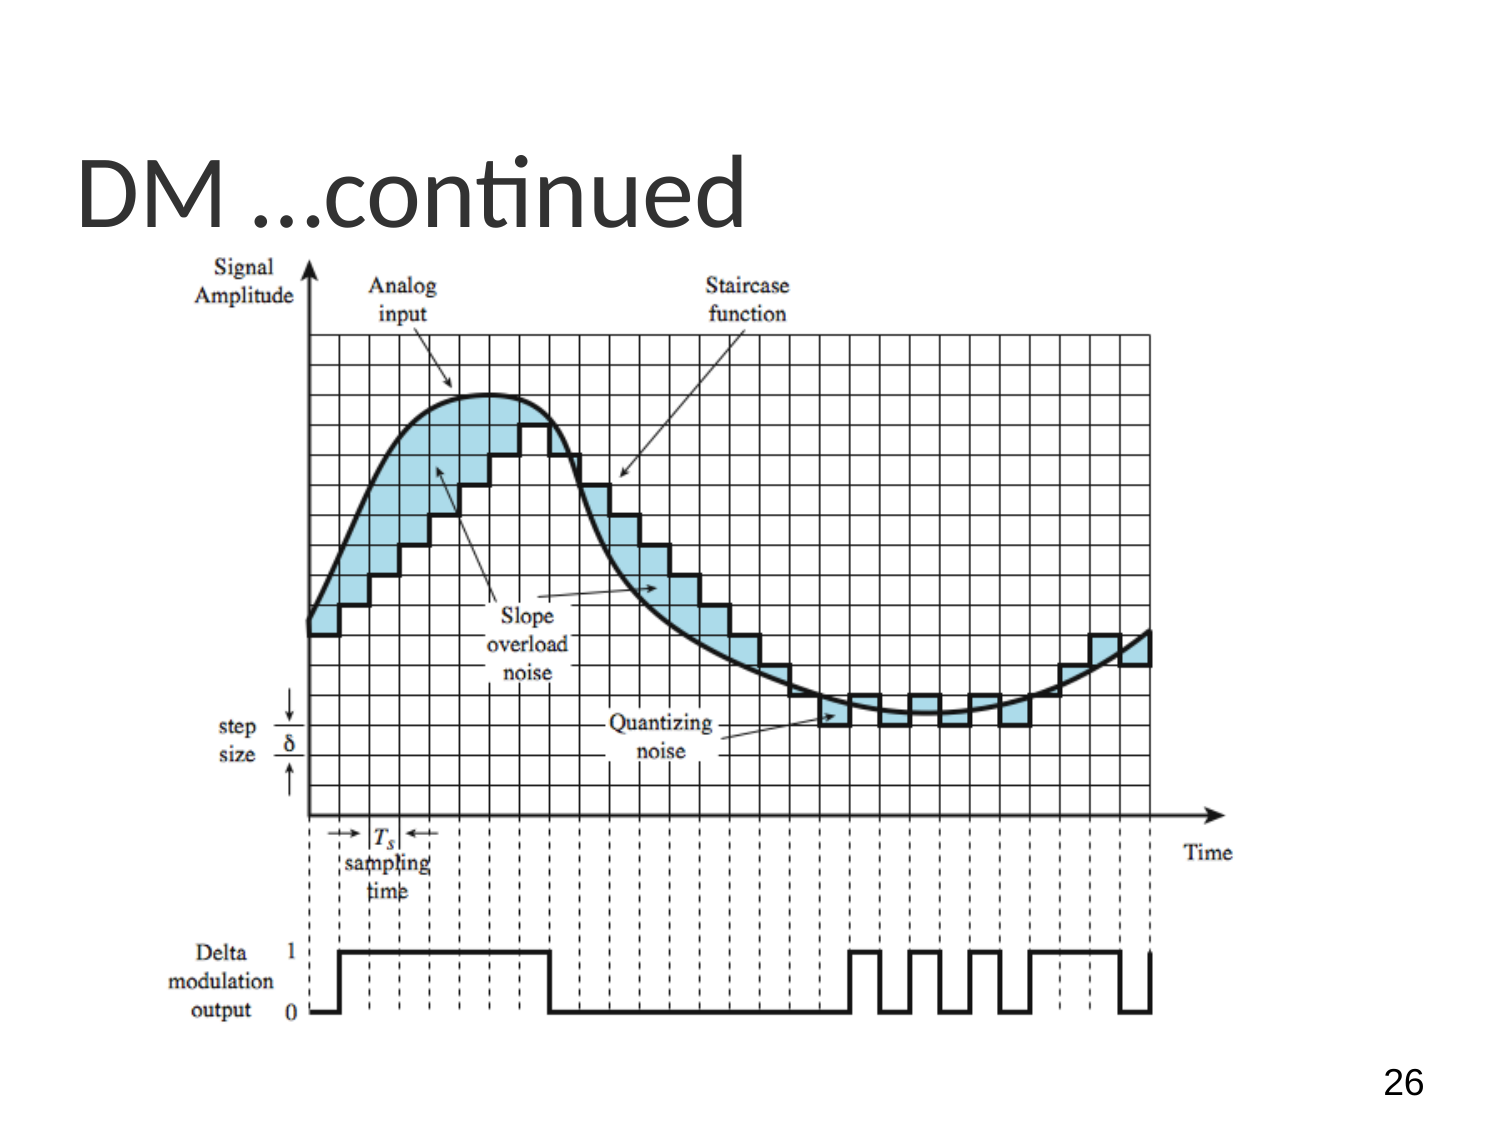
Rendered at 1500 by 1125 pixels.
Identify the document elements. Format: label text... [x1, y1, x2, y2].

title DM …continued [75, 115, 1426, 304]
text_box <number> [1299, 1042, 1426, 1103]
picture [125, 256, 1351, 1051]
